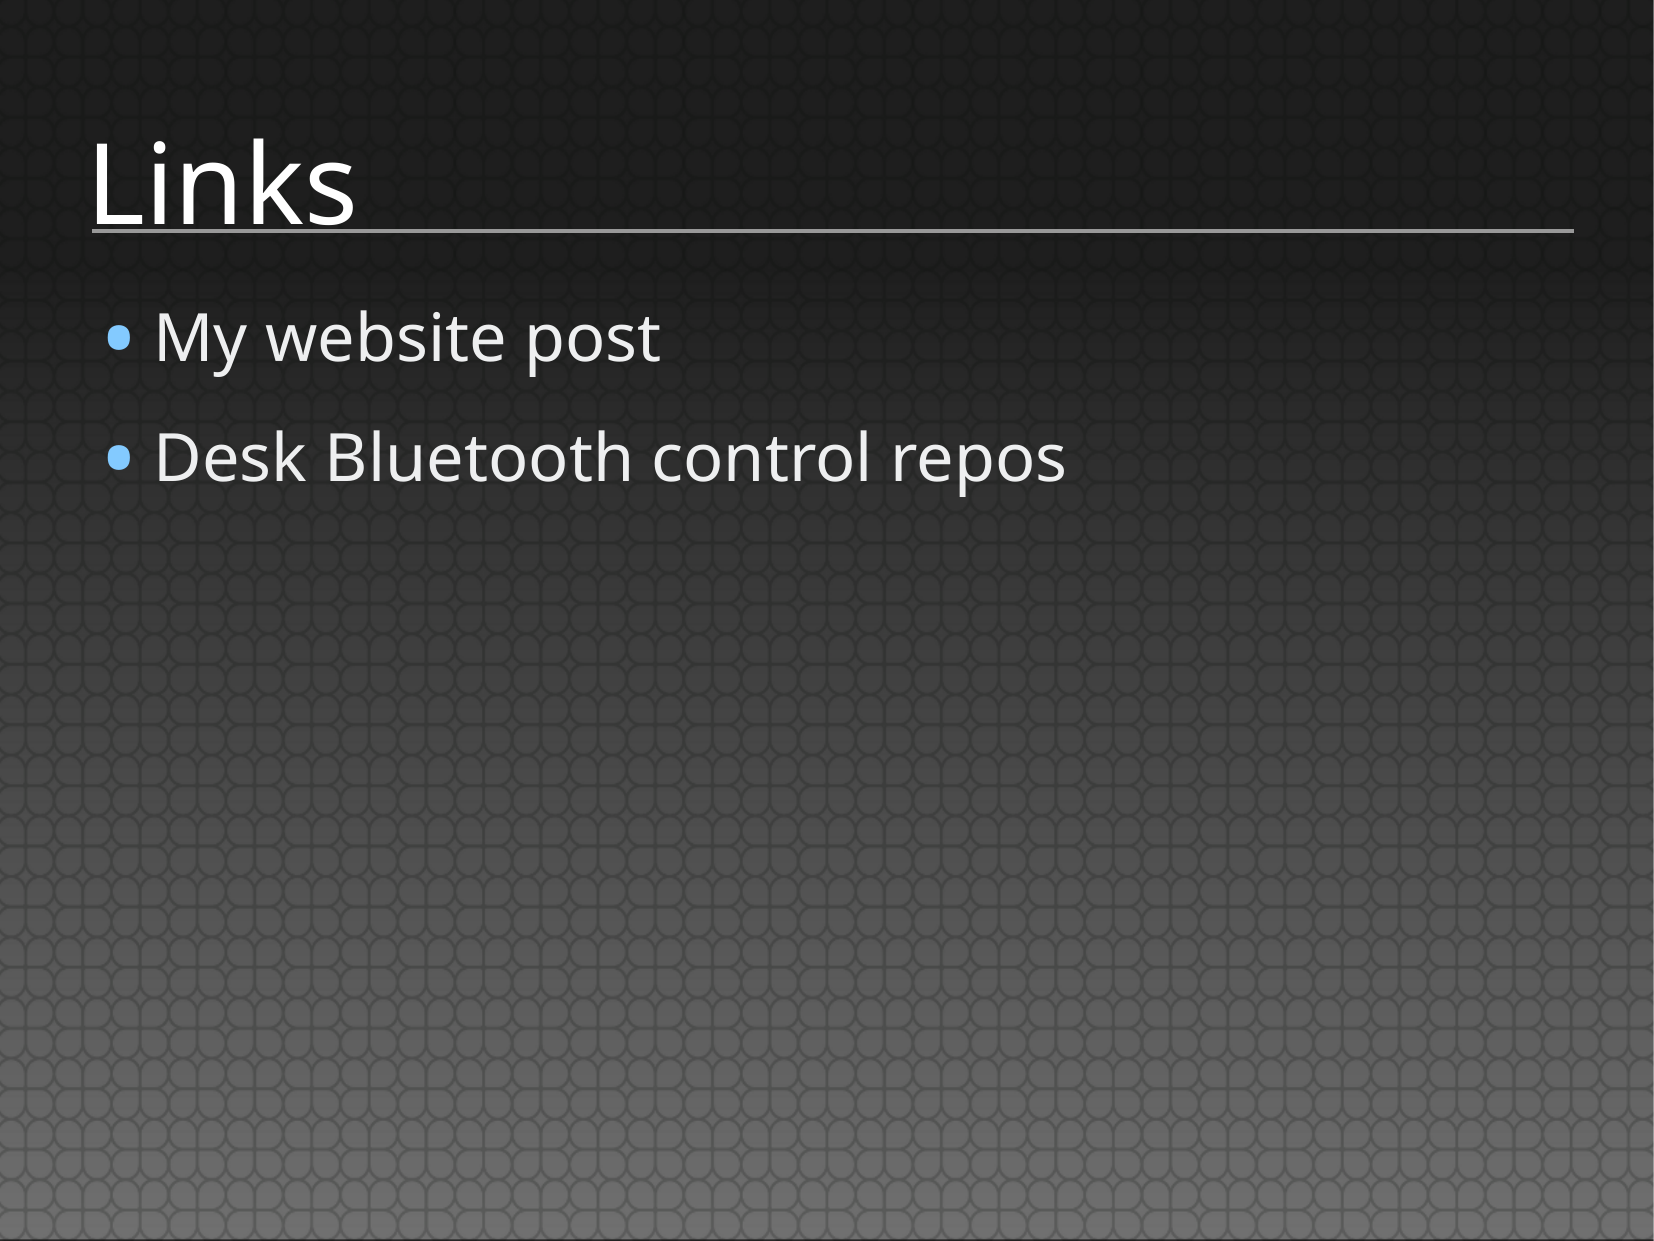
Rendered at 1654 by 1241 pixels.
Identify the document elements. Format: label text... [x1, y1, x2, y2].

list My website post Desk Bluetooth control repos [82, 290, 1571, 1109]
title Links [86, 112, 1576, 249]
picture [0, 0, 1654, 1241]
